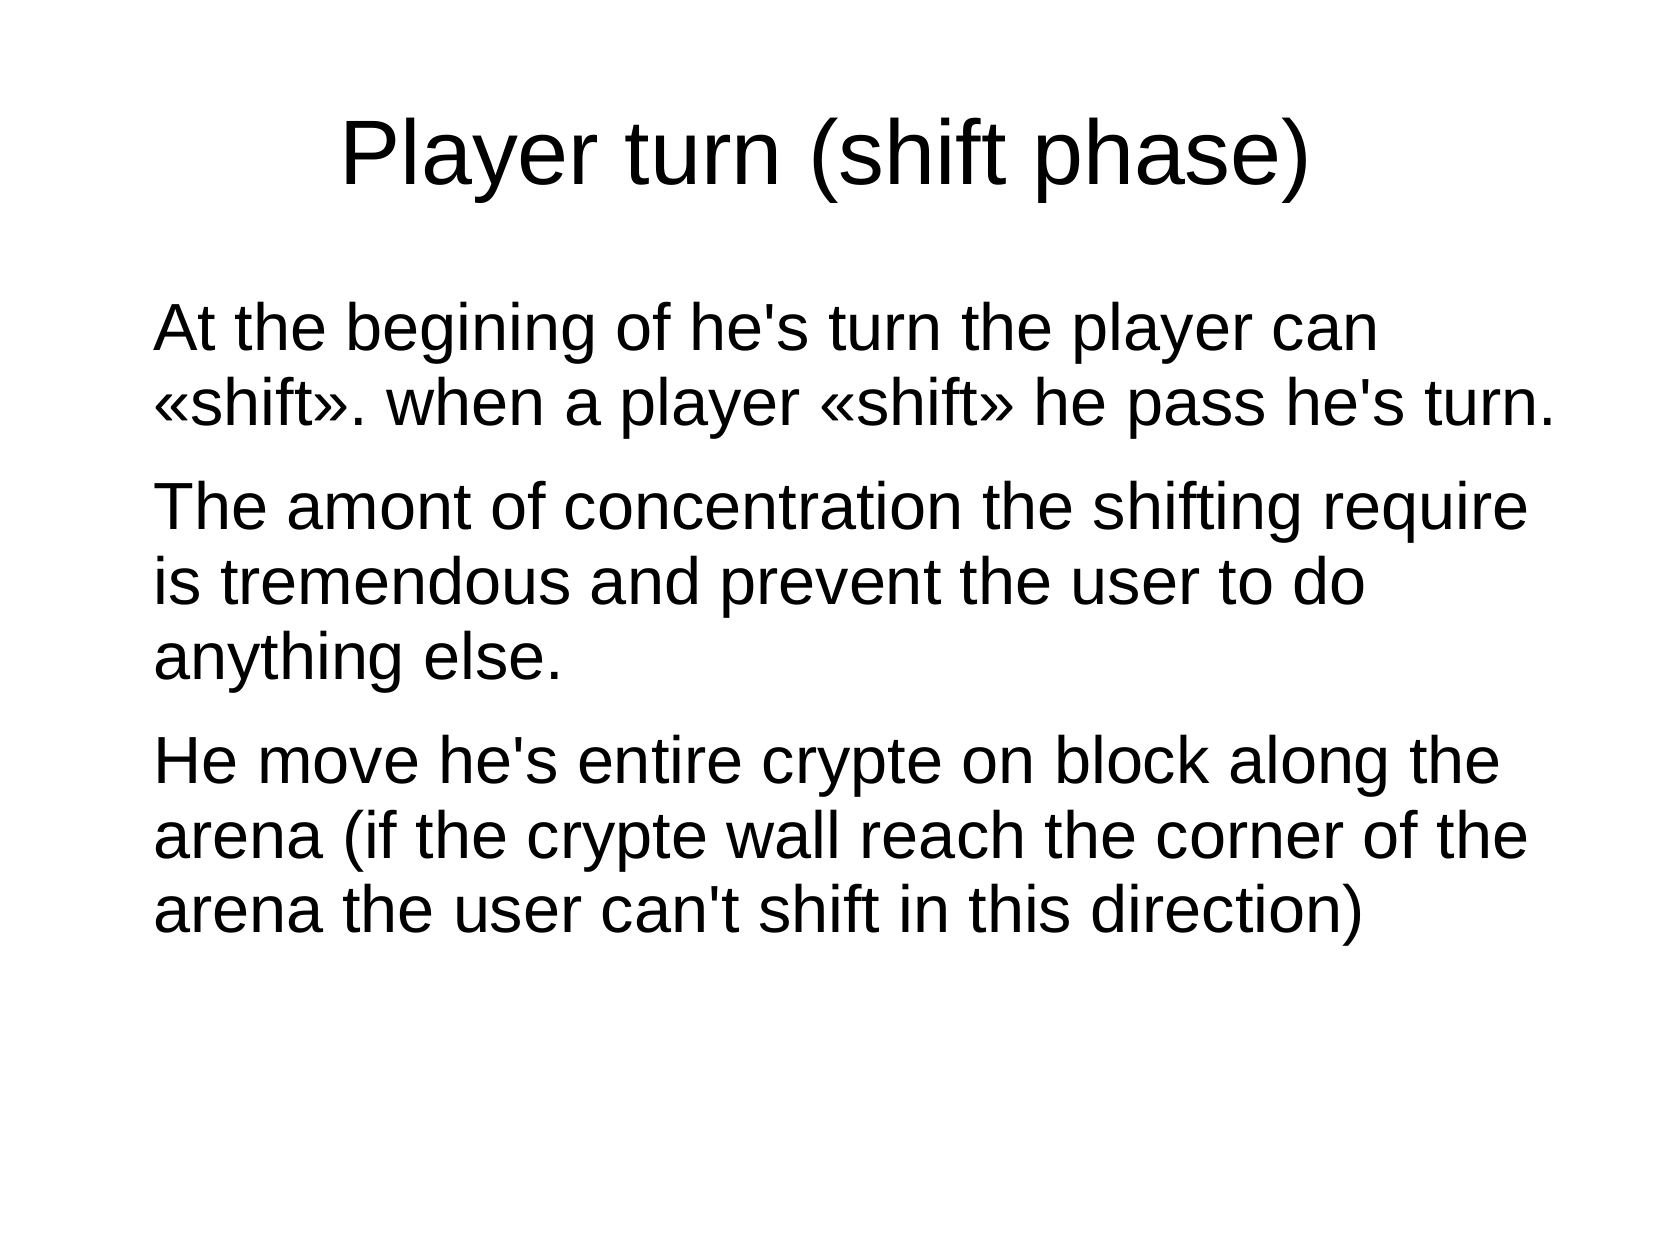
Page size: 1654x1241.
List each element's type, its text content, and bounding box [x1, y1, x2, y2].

list At the begining of he's turn the player can «shift». when a player «shift» he pass he's turn. The amont of concentration the shifting require is tremendous and prevent the user to do anything else. He move he's entire crypte on block along the arena (if the crypte wall reach the corner of the arena the user can't shift in this direction) [82, 290, 1571, 1109]
title Player turn (shift phase) [82, 49, 1571, 257]
